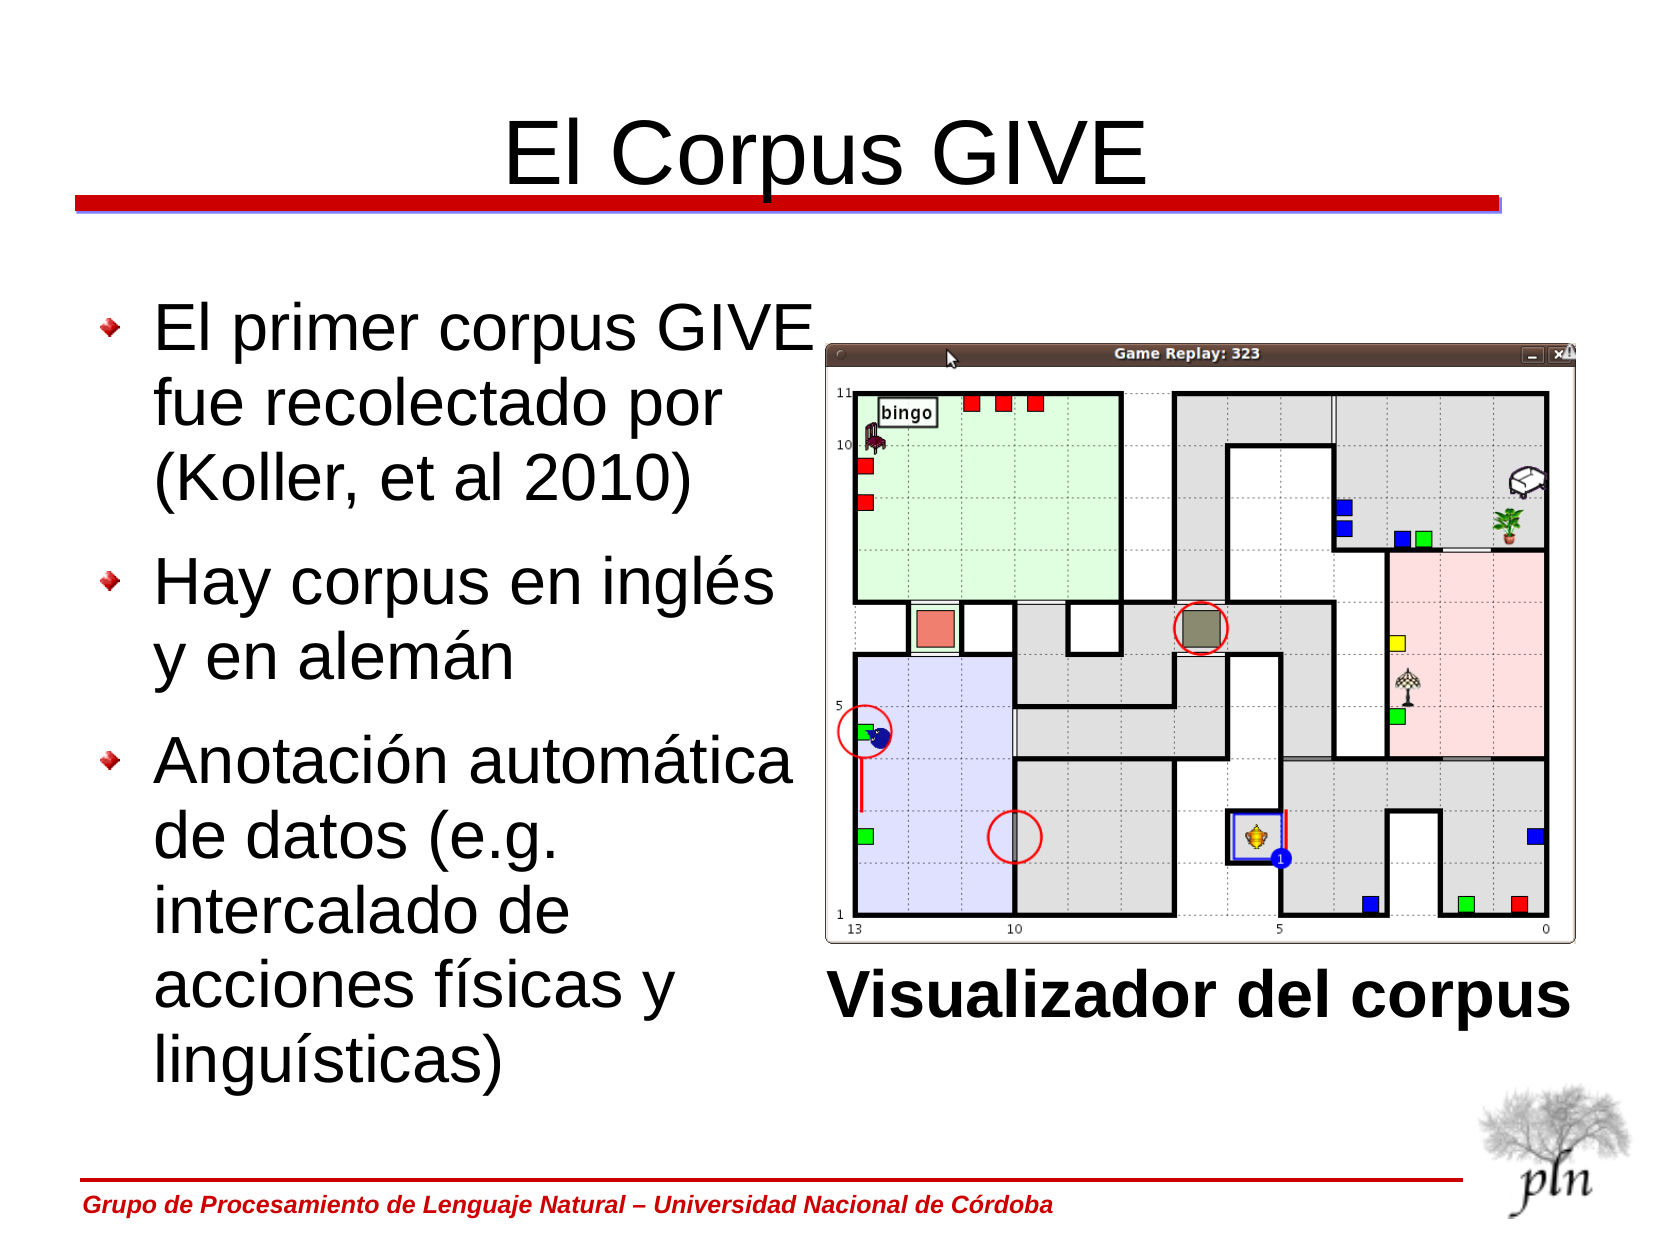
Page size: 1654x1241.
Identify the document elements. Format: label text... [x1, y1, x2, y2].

list El primer corpus GIVE fue recolectado por (Koller, et al 2010) Hay corpus en inglés y en alemán Anotación automática de datos (e.g. intercalado de acciones físicas y linguísticas) [82, 290, 826, 1201]
text_box Visualizador del corpus [787, 949, 1613, 1039]
picture [825, 343, 1576, 944]
picture [1477, 1083, 1635, 1219]
title El Corpus GIVE [82, 49, 1571, 257]
